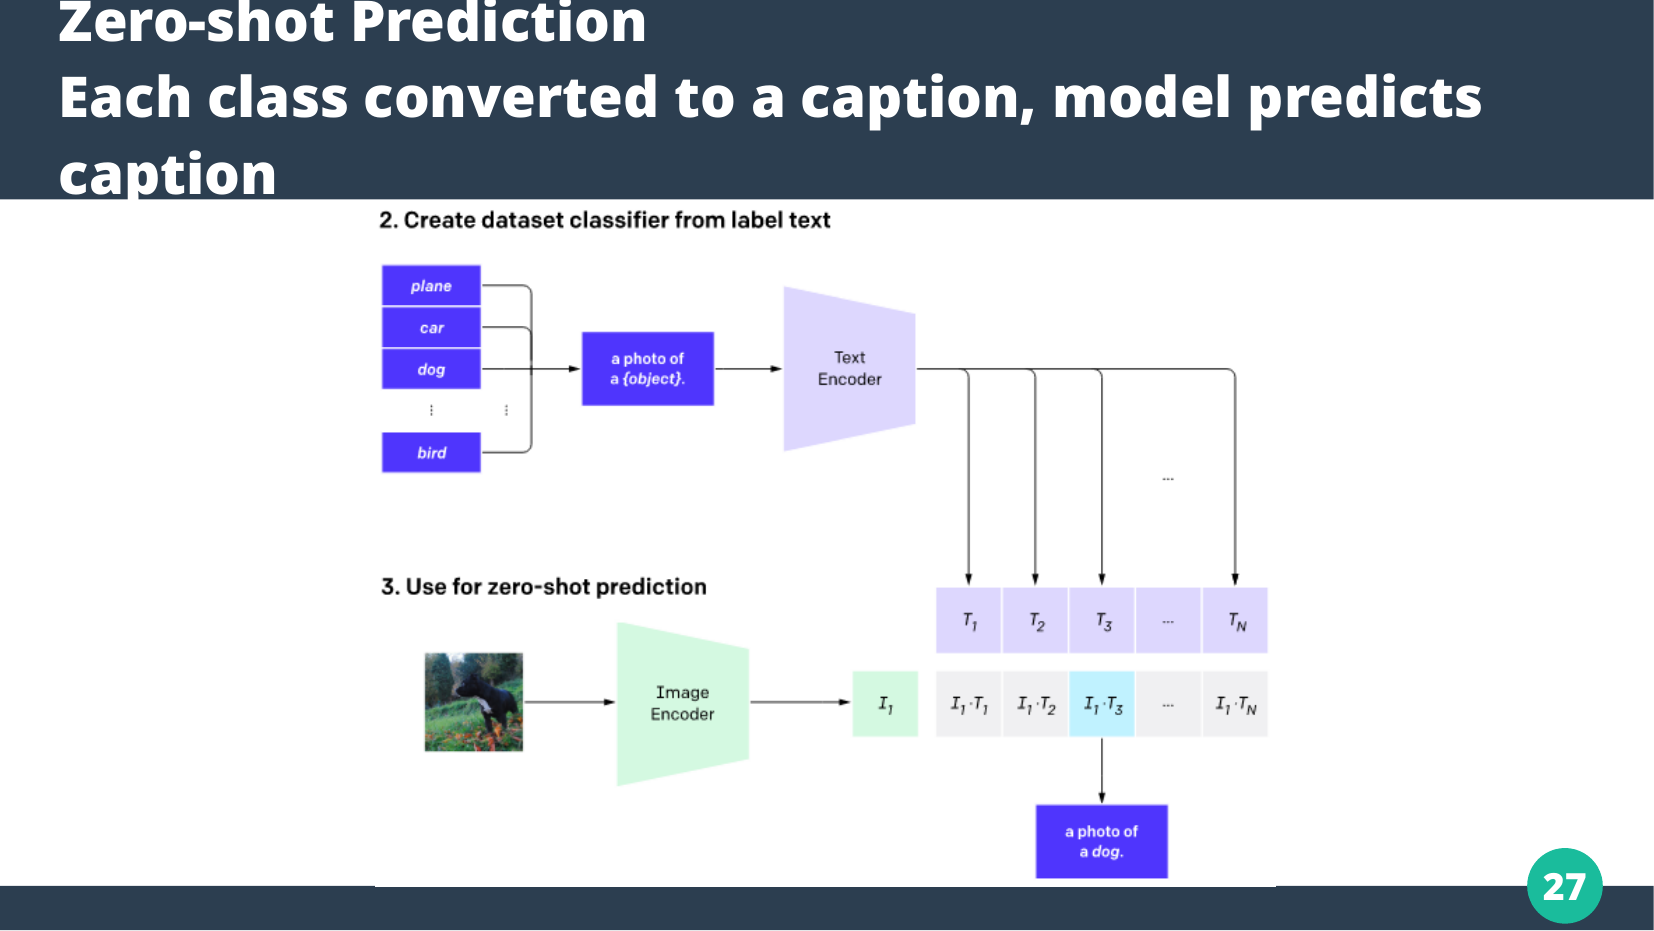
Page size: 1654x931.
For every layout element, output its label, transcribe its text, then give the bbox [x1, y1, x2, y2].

picture [375, 202, 1276, 887]
title Zero-shot Prediction Each class converted to a caption, model predicts caption [59, 37, 1595, 155]
